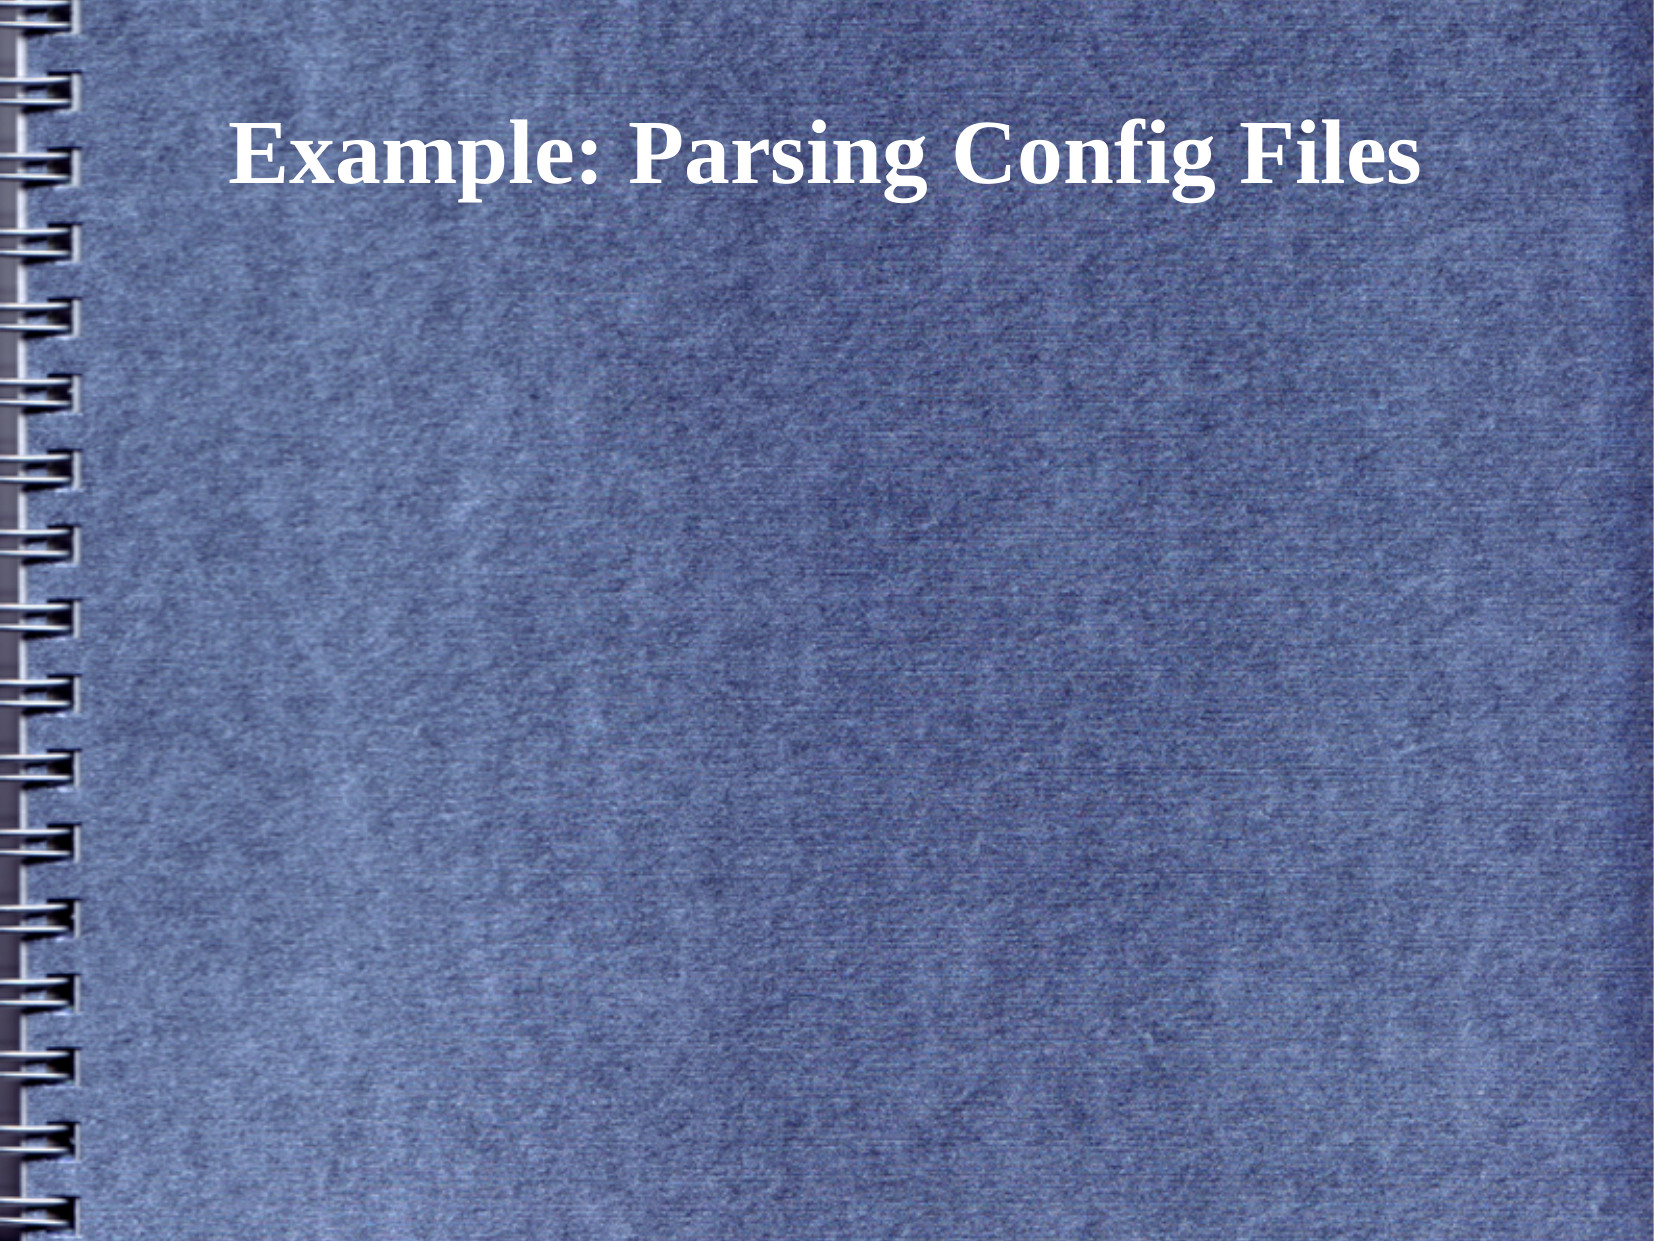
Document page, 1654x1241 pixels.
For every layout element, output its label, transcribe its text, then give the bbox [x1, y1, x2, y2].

title Example: Parsing Config Files [82, 49, 1571, 257]
picture [0, 0, 1654, 1241]
